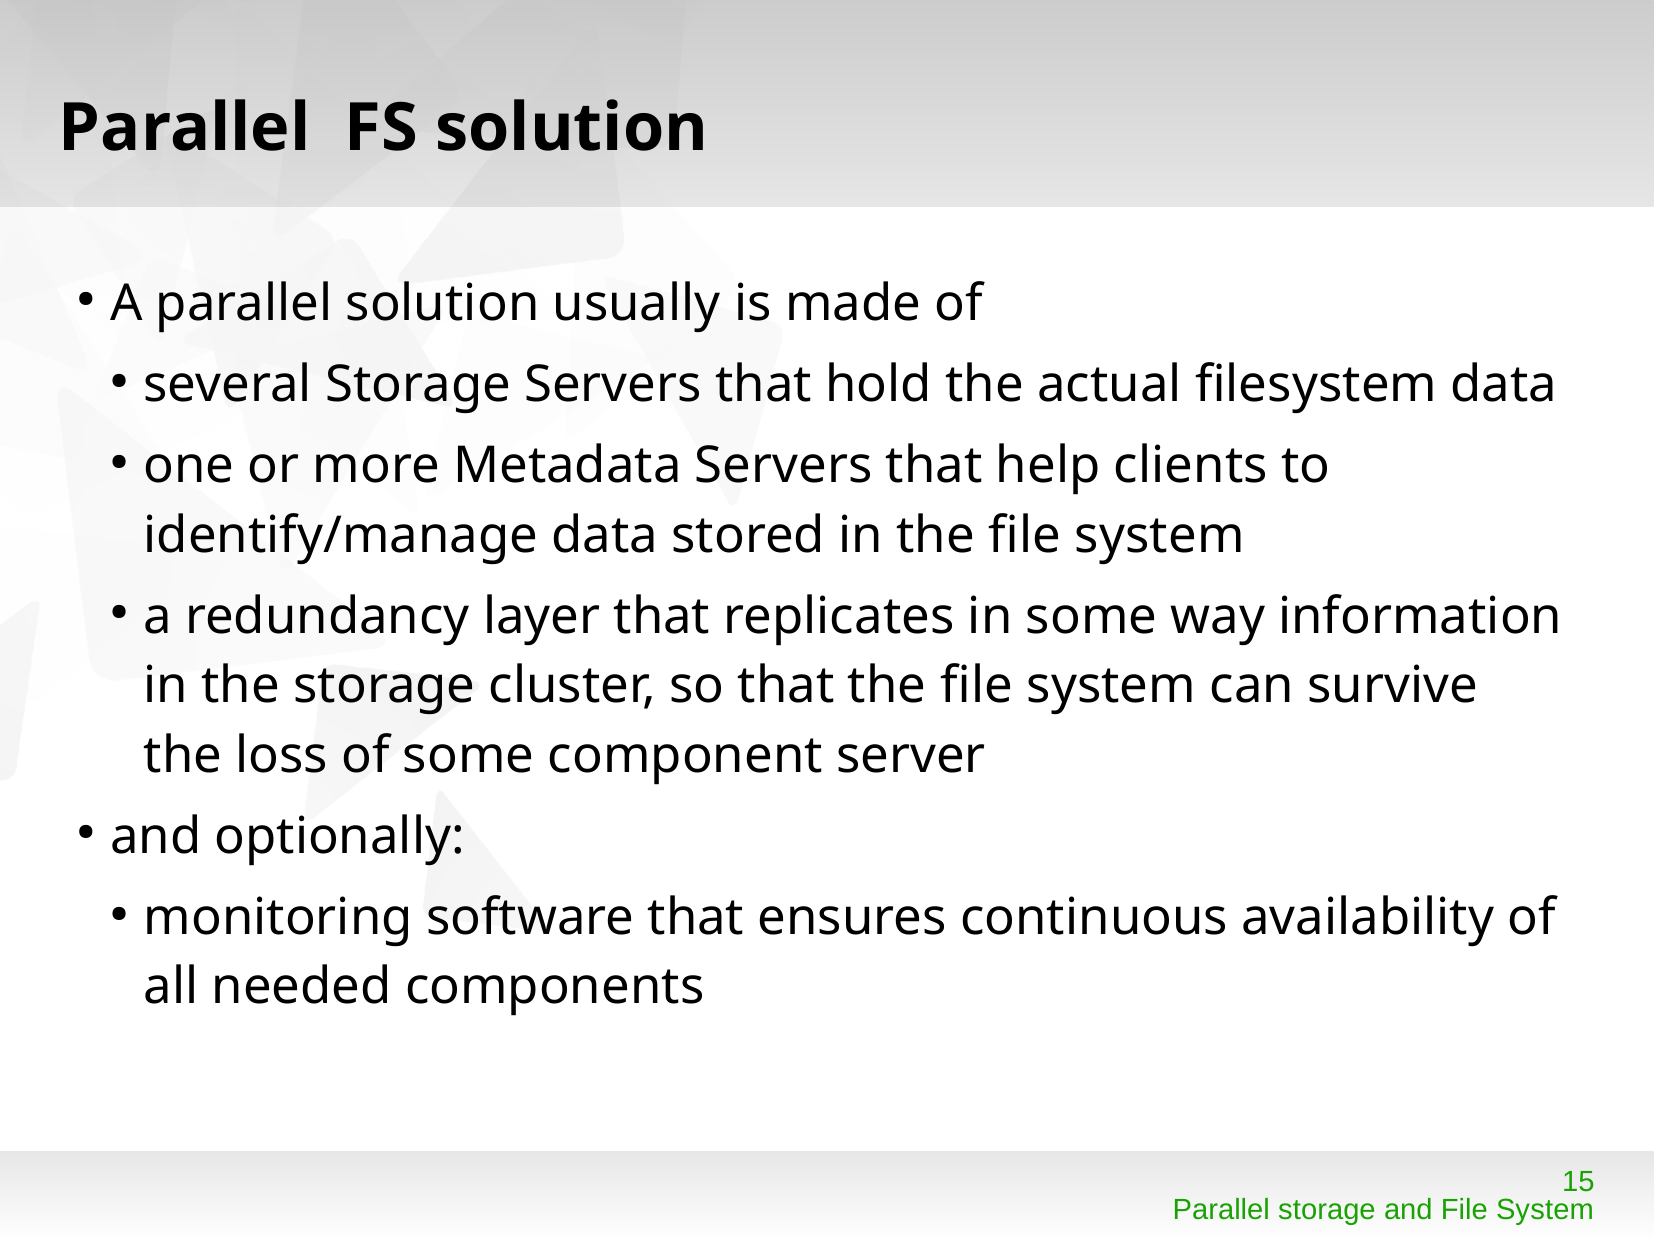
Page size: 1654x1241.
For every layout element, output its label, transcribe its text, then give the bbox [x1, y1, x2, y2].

picture [0, 0, 783, 931]
list A parallel solution usually is made of several Storage Servers that hold the actual filesystem data one or more Metadata Servers that help clients to identify/manage data stored in the ﬁle system a redundancy layer that replicates in some way information in the storage cluster, so that the ﬁle system can survive the loss of some component server and optionally: monitoring software that ensures continuous availability of all needed components [76, 265, 1565, 1093]
title Parallel FS solution [59, 29, 1548, 220]
